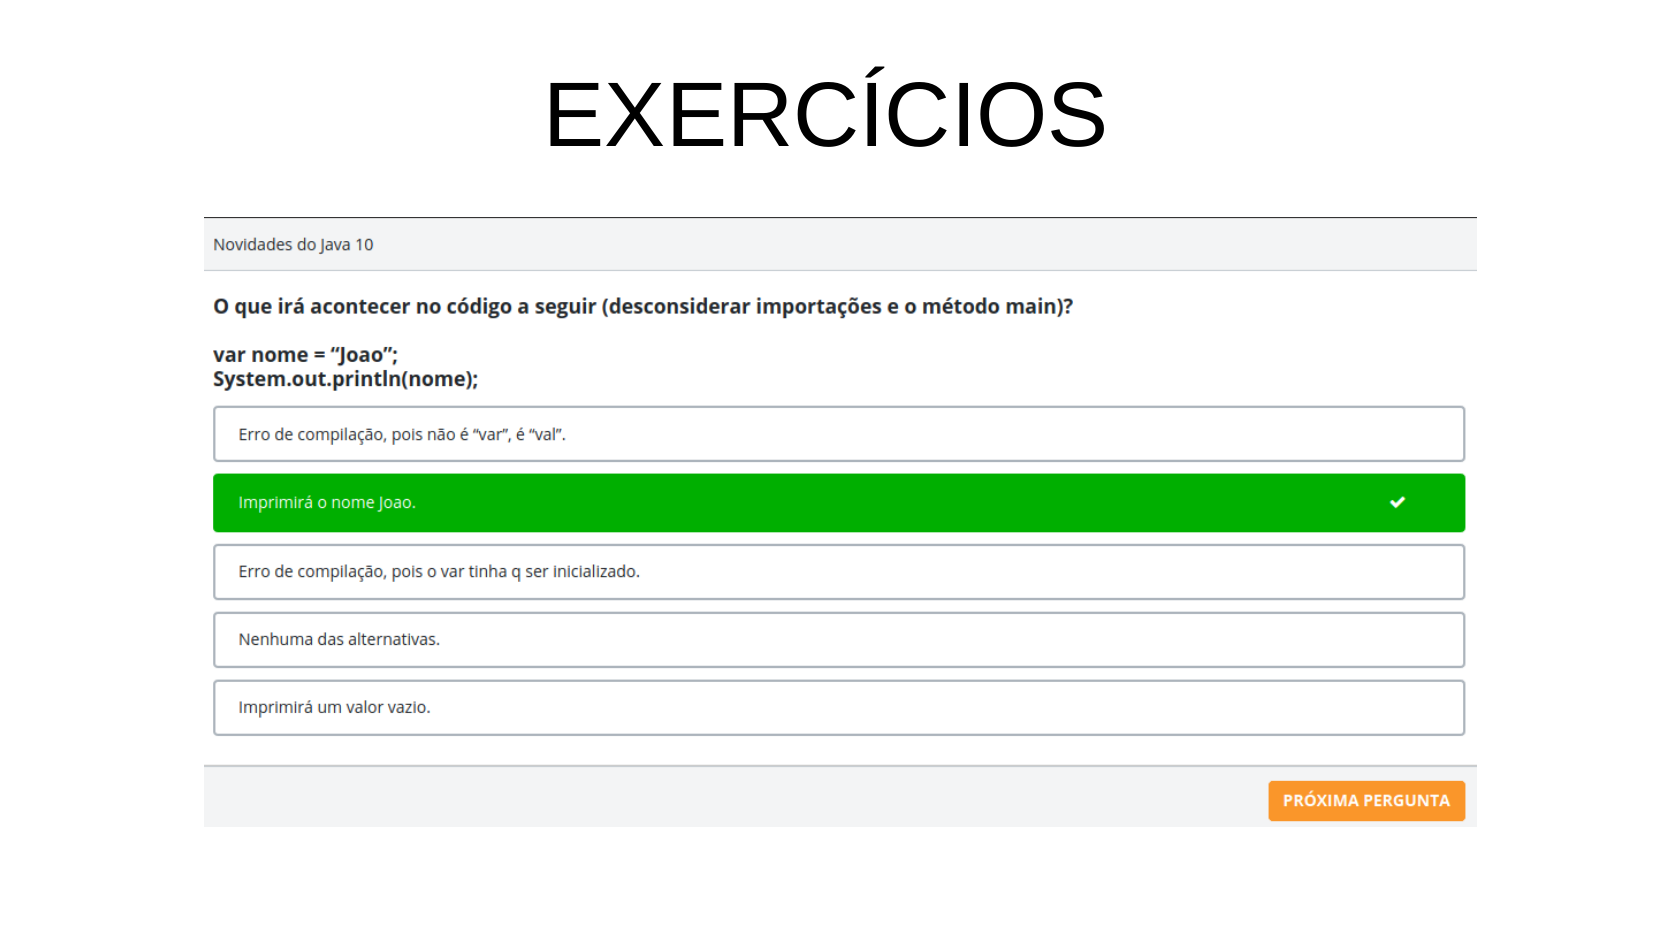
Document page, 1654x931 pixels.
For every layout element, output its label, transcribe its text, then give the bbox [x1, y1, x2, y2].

title EXERCÍCIOS [82, 37, 1571, 193]
picture [204, 217, 1477, 827]
